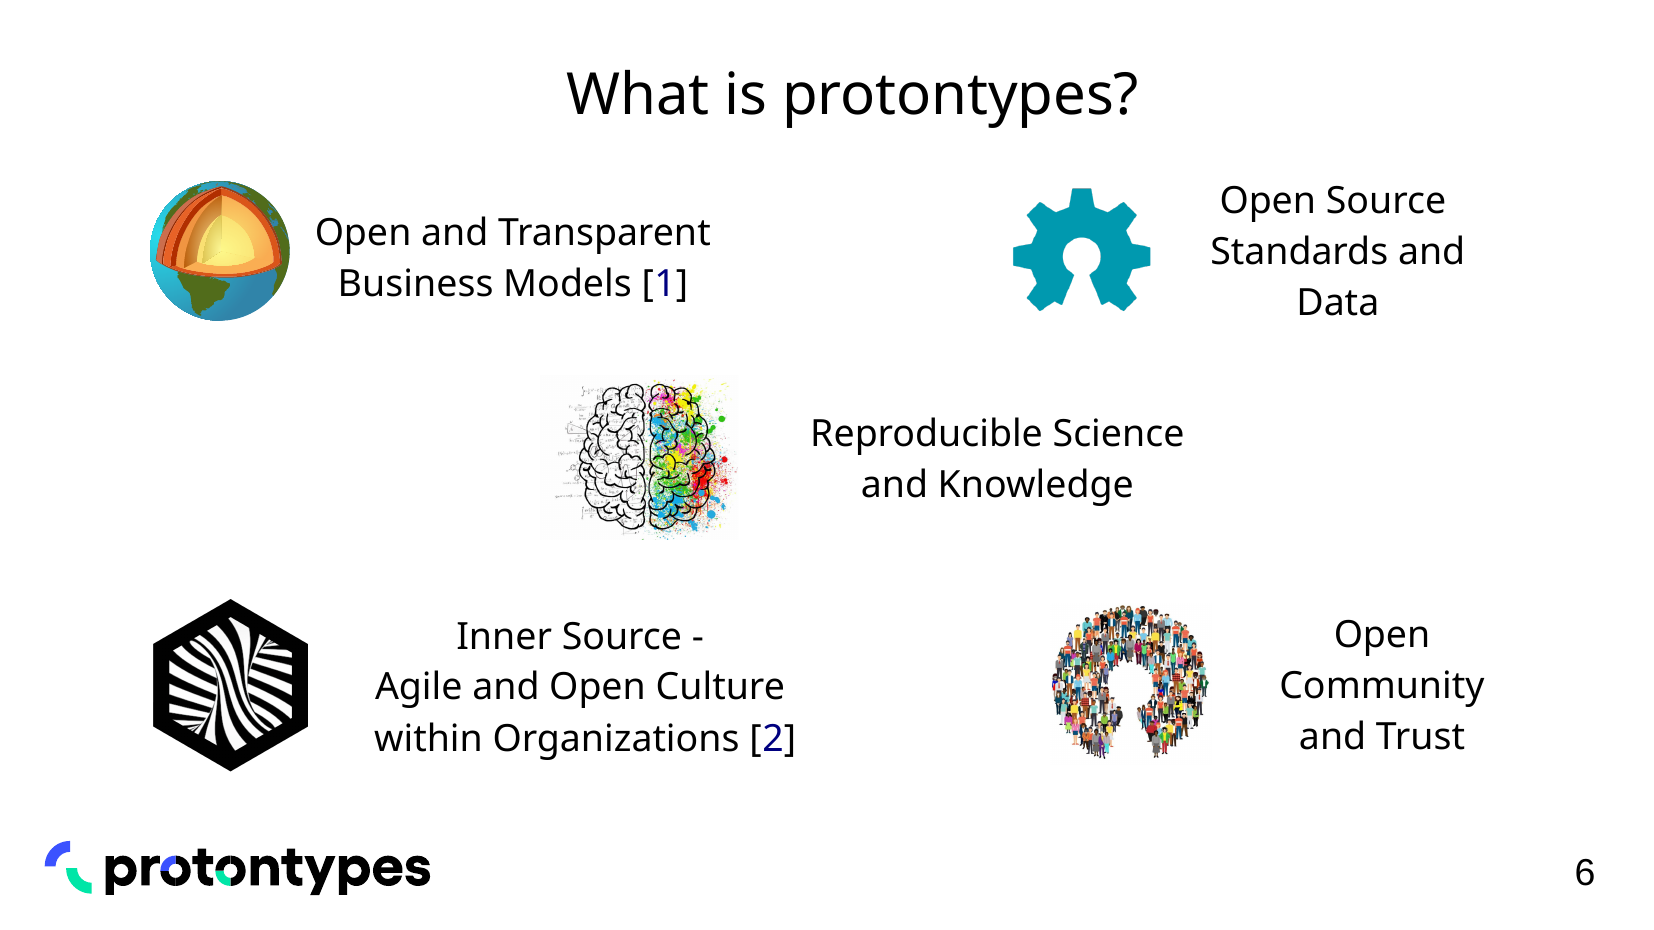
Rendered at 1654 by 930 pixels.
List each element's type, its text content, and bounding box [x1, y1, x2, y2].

text_box Open Community and Trust [1240, 600, 1525, 768]
title What is protontypes? [82, 24, 1624, 161]
text_box Inner Source - Agile and Open Culture within Organizations [2] [330, 601, 841, 770]
picture [540, 375, 739, 541]
picture [995, 185, 1160, 315]
picture [137, 165, 301, 335]
text_box Open and Transparent Business Models [1] [290, 147, 736, 367]
text_box Open Source Standards and Data [1160, 165, 1516, 334]
picture [150, 599, 308, 772]
text_box Reproducible Science and Knowledge [780, 384, 1216, 531]
picture [1050, 603, 1212, 765]
